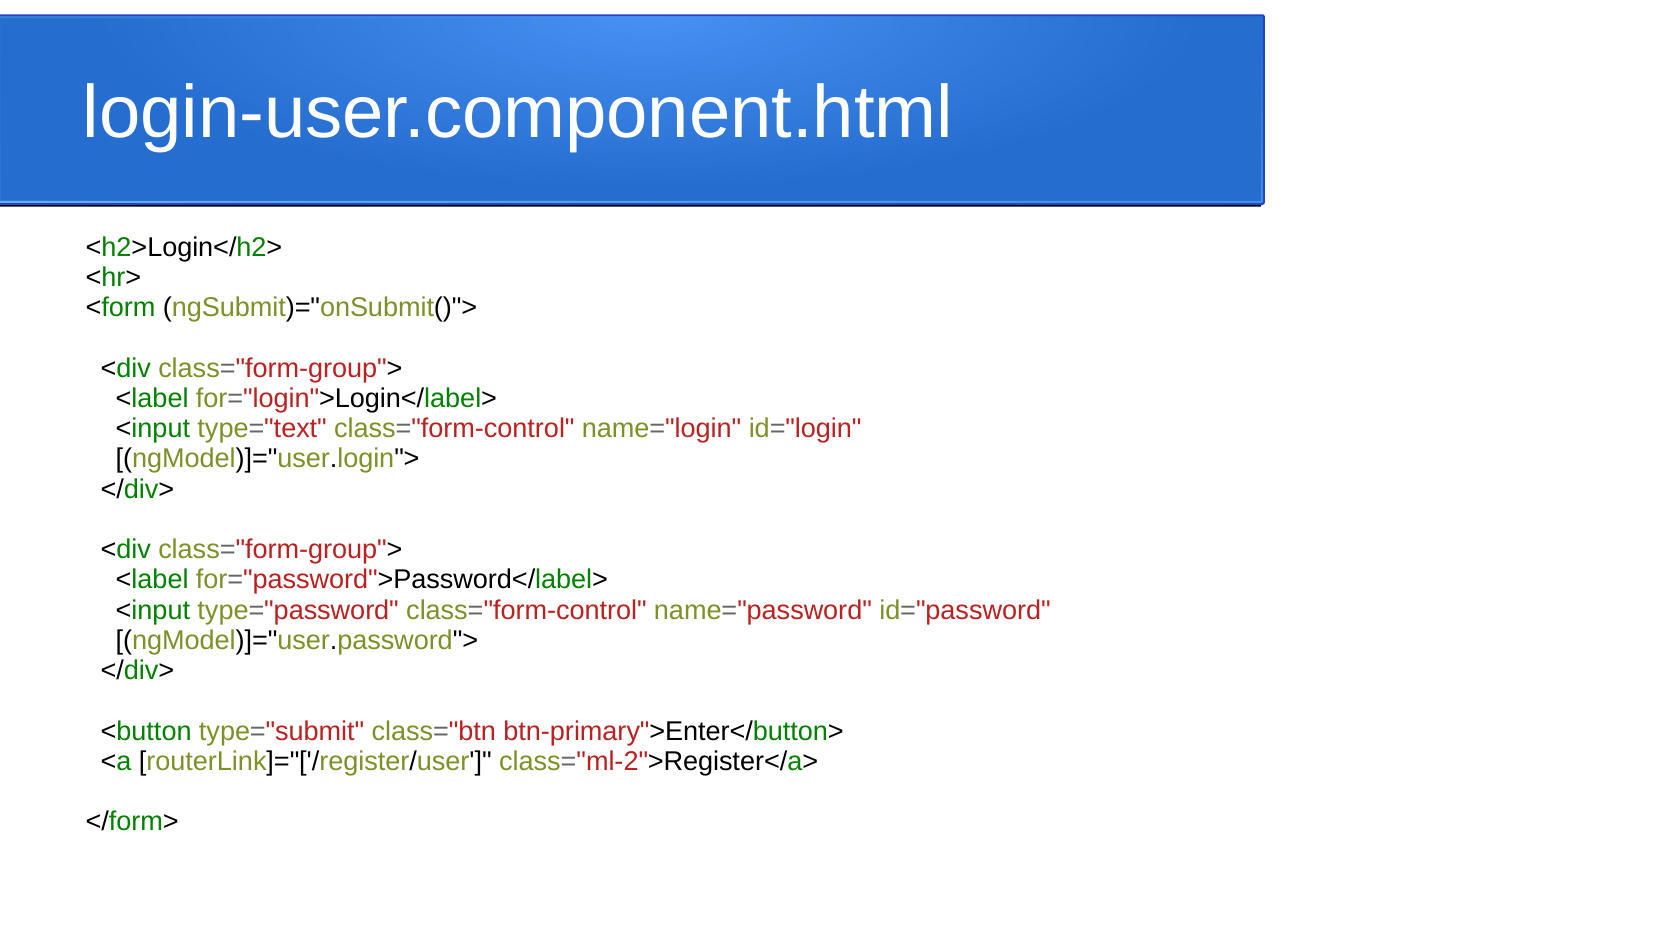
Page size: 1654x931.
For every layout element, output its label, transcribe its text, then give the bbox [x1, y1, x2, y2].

text_box <h2>Login</h2> <hr> <form (ngSubmit)="onSubmit()"> <div class="form-group"> <label for="login">Login</label> <input type="text" class="form-control" name="login" id="login" [(ngModel)]="user.login"> </div> <div class="form-group"> <label for="password">Password</label> <input type="password" class="form-control" name="password" id="password" [(ngModel)]="user.password"> </div> <button type="submit" class="btn btn-primary">Enter</button> <a [routerLink]="['/register/user']" class="ml-2">Register</a> </form> [70, 224, 1430, 905]
title login-user.component.html [82, 35, 1235, 189]
